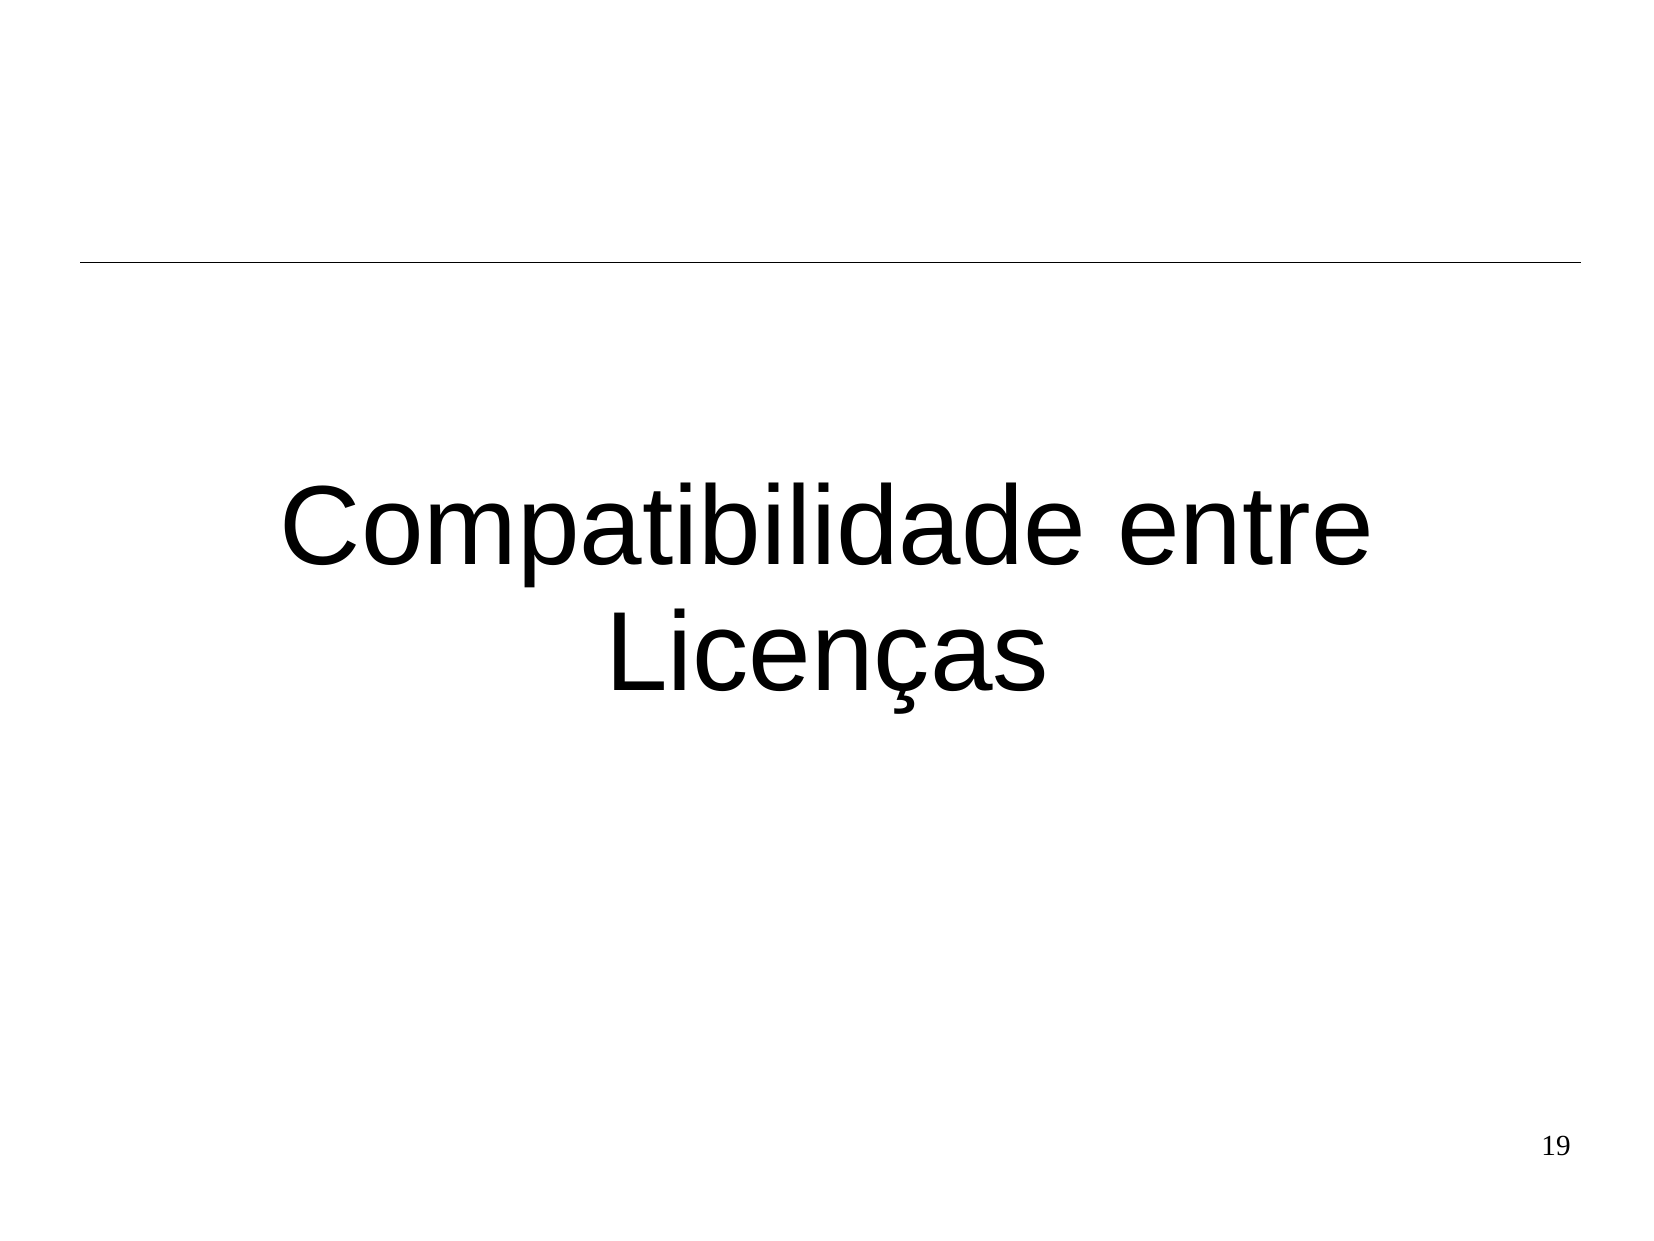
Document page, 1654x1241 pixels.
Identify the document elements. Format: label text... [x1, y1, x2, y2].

subtitle Compatibilidade entre Licenças [82, 75, 1571, 1102]
